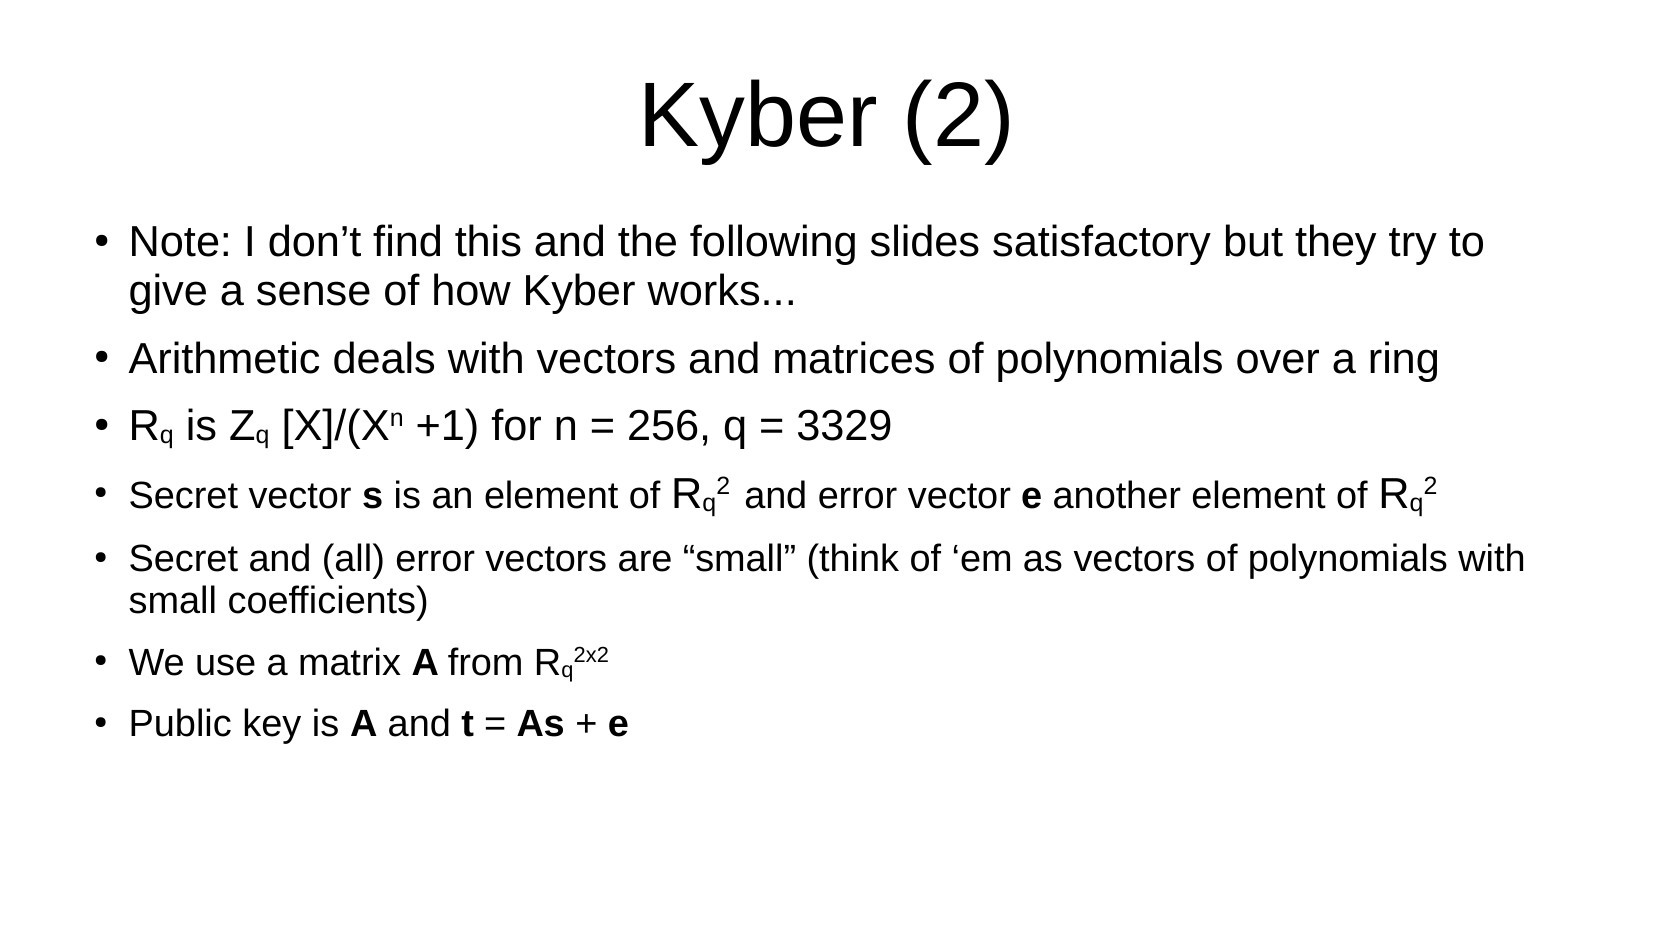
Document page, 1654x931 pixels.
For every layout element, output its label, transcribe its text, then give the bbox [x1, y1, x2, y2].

title Kyber (2) [82, 37, 1571, 193]
list Note: I don’t find this and the following slides satisfactory but they try to give a sense of how Kyber works... Arithmetic deals with vectors and matrices of polynomials over a ring Rq is Zq [X]/(Xn +1) for n = 256, q = 3329 Secret vector s is an element of Rq2 and error vector e another element of Rq2 Secret and (all) error vectors are “small” (think of ‘em as vectors of polynomials with small coefficients) We use a matrix A from Rq2x2 Public key is A and t = As + e [82, 217, 1571, 758]
